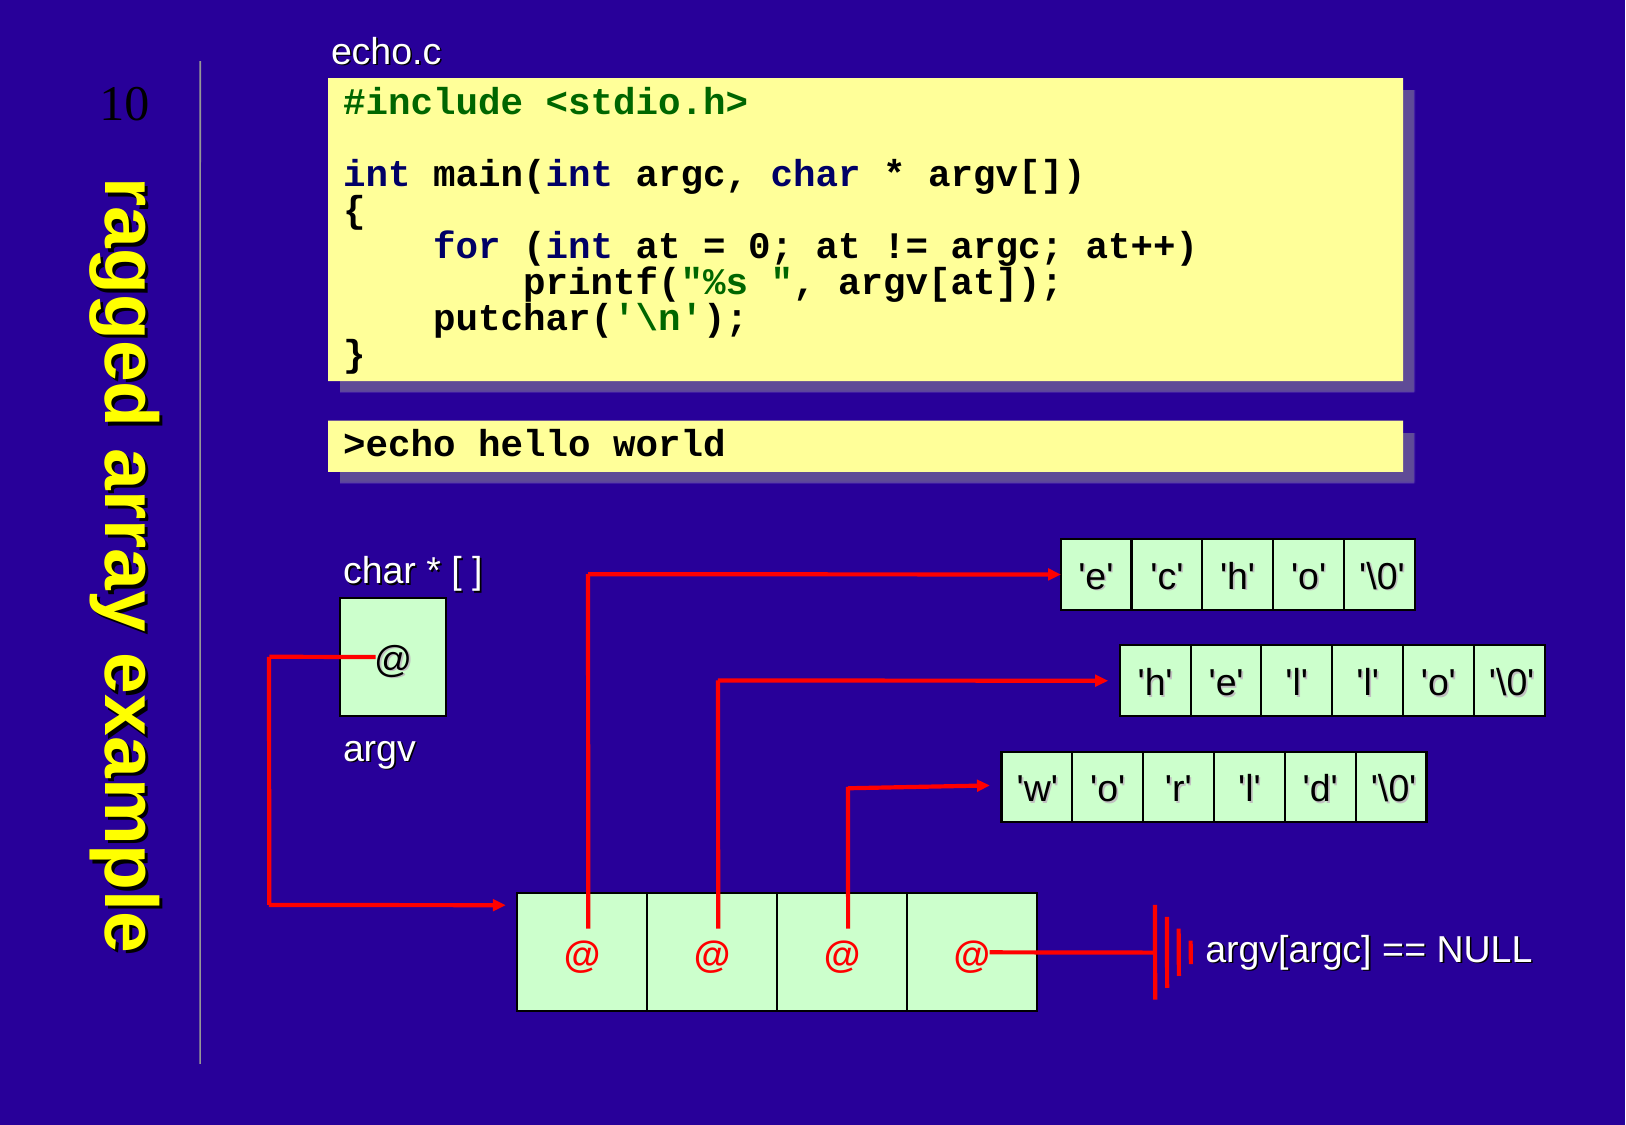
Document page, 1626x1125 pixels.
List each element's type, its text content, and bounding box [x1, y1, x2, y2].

text_box 'r' [1143, 751, 1214, 823]
text_box '\0' [1355, 751, 1427, 823]
text_box @ [906, 893, 1037, 1012]
text_box 'e' [1060, 538, 1131, 610]
title ragged array example [50, 67, 188, 1064]
text_box argv[argc] == NULL [1190, 916, 1626, 978]
text_box @ [777, 893, 906, 1012]
text_box 'l' [1332, 645, 1403, 716]
text_box echo.c [316, 18, 541, 80]
text_box @ [340, 600, 447, 715]
text_box argv [328, 715, 530, 777]
text_box #include <stdio.h> int main(int argc, char * argv[]) { for (int at = 0; at != argc; at++) printf("%s ", argv[at]); putchar('\n'); } [328, 78, 1404, 382]
text_box 'l' [1261, 645, 1332, 716]
text_box 'o' [1403, 645, 1473, 716]
text_box 'w' [1001, 751, 1073, 823]
text_box 'l' [1214, 751, 1284, 823]
text_box 'c' [1131, 538, 1202, 610]
text_box 'o' [1273, 538, 1343, 610]
text_box 'h' [1119, 645, 1191, 716]
text_box >echo hello world [328, 420, 1404, 472]
text_box 'o' [1073, 751, 1143, 823]
text_box '\0' [1473, 645, 1545, 716]
text_box 'h' [1202, 538, 1273, 610]
text_box 'e' [1191, 645, 1261, 716]
text_box @ [647, 893, 777, 1012]
text_box '\0' [1343, 538, 1415, 610]
text_box char * [ ] [328, 538, 553, 600]
text_box @ [517, 893, 647, 1012]
text_box 'd' [1284, 751, 1355, 823]
